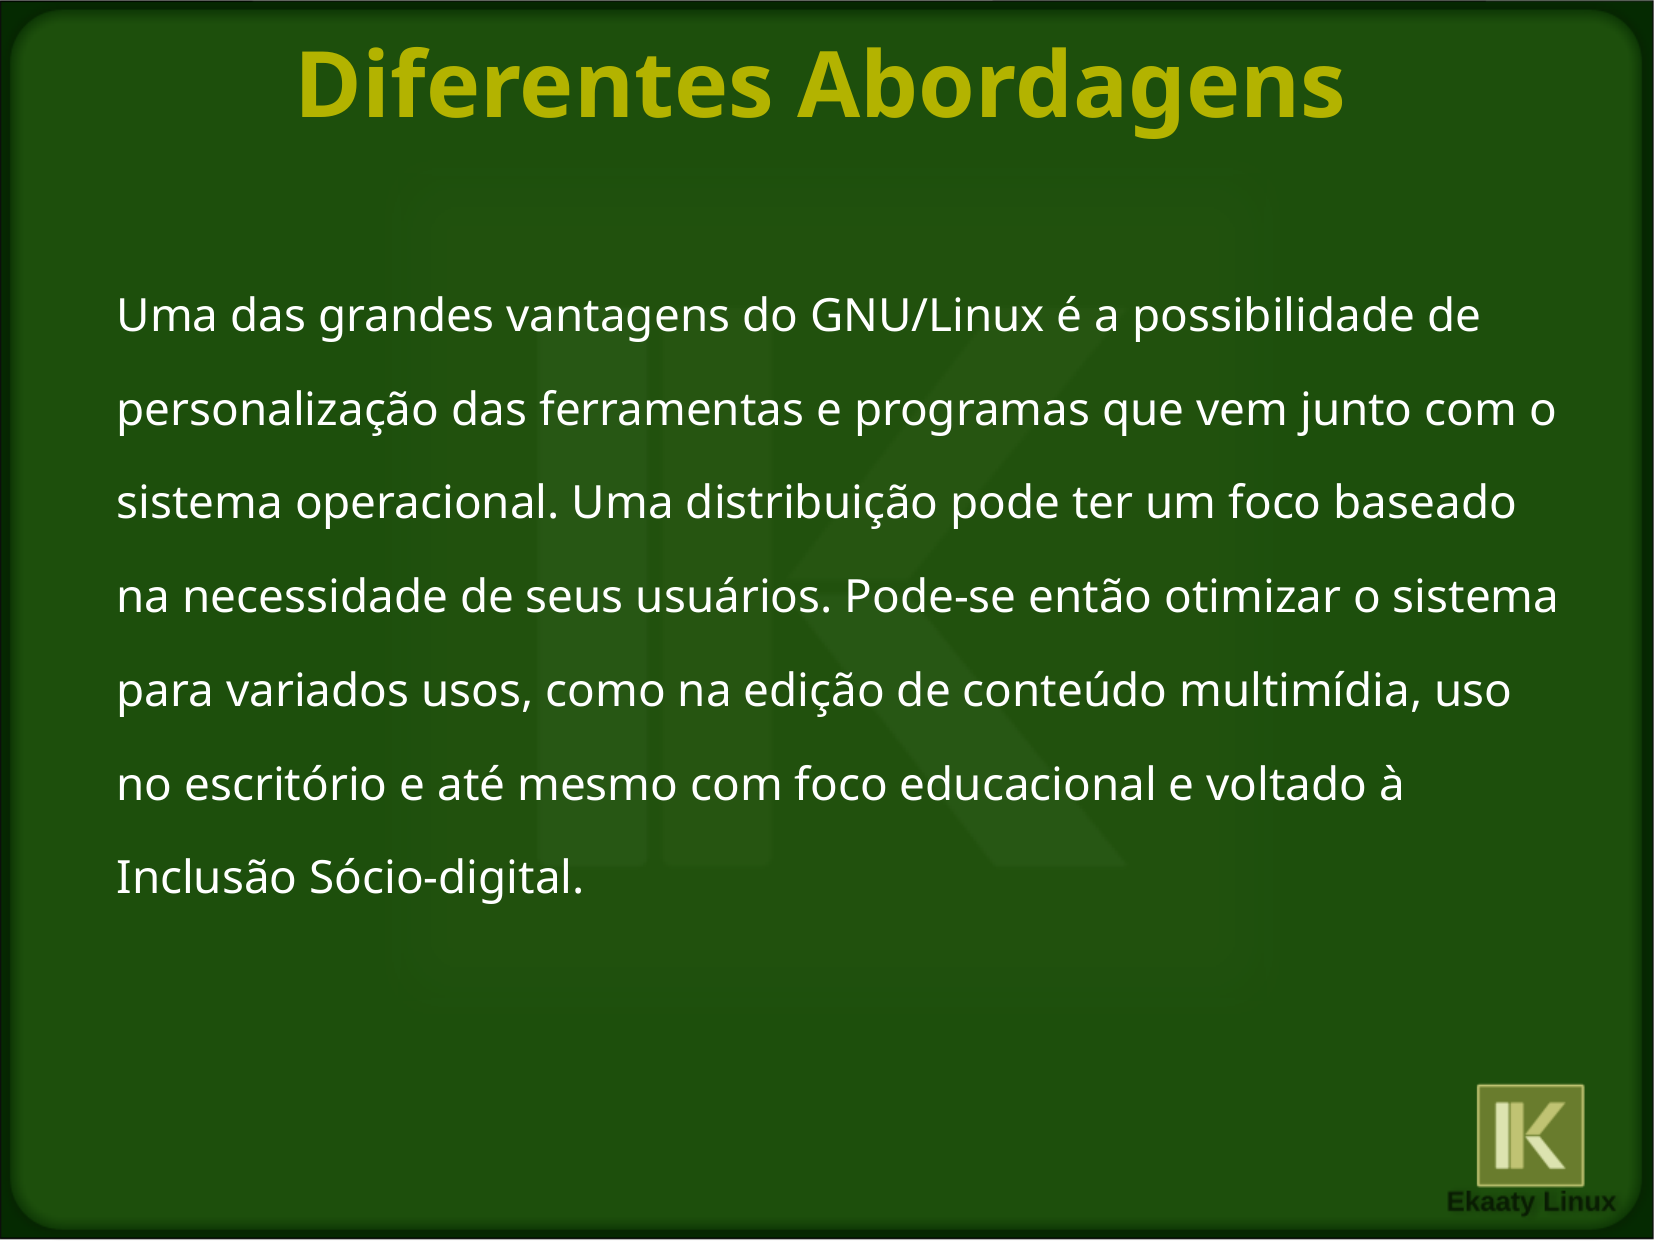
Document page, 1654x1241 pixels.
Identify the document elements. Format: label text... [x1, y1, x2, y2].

picture [0, 0, 1654, 1241]
title Diferentes Abordagens [77, 16, 1566, 148]
text_box Uma das grandes vantagens do GNU/Linux é a possibilidade de personalização das ferramentas e programas que vem junto com o sistema operacional. Uma distribuição pode ter um foco baseado na necessidade de seus usuários. Pode-se então otimizar o sistema para variados usos, como na edição de conteúdo multimídia, uso no escritório e até mesmo com foco educacional e voltado à Inclusão Sócio-digital. [101, 243, 1583, 822]
